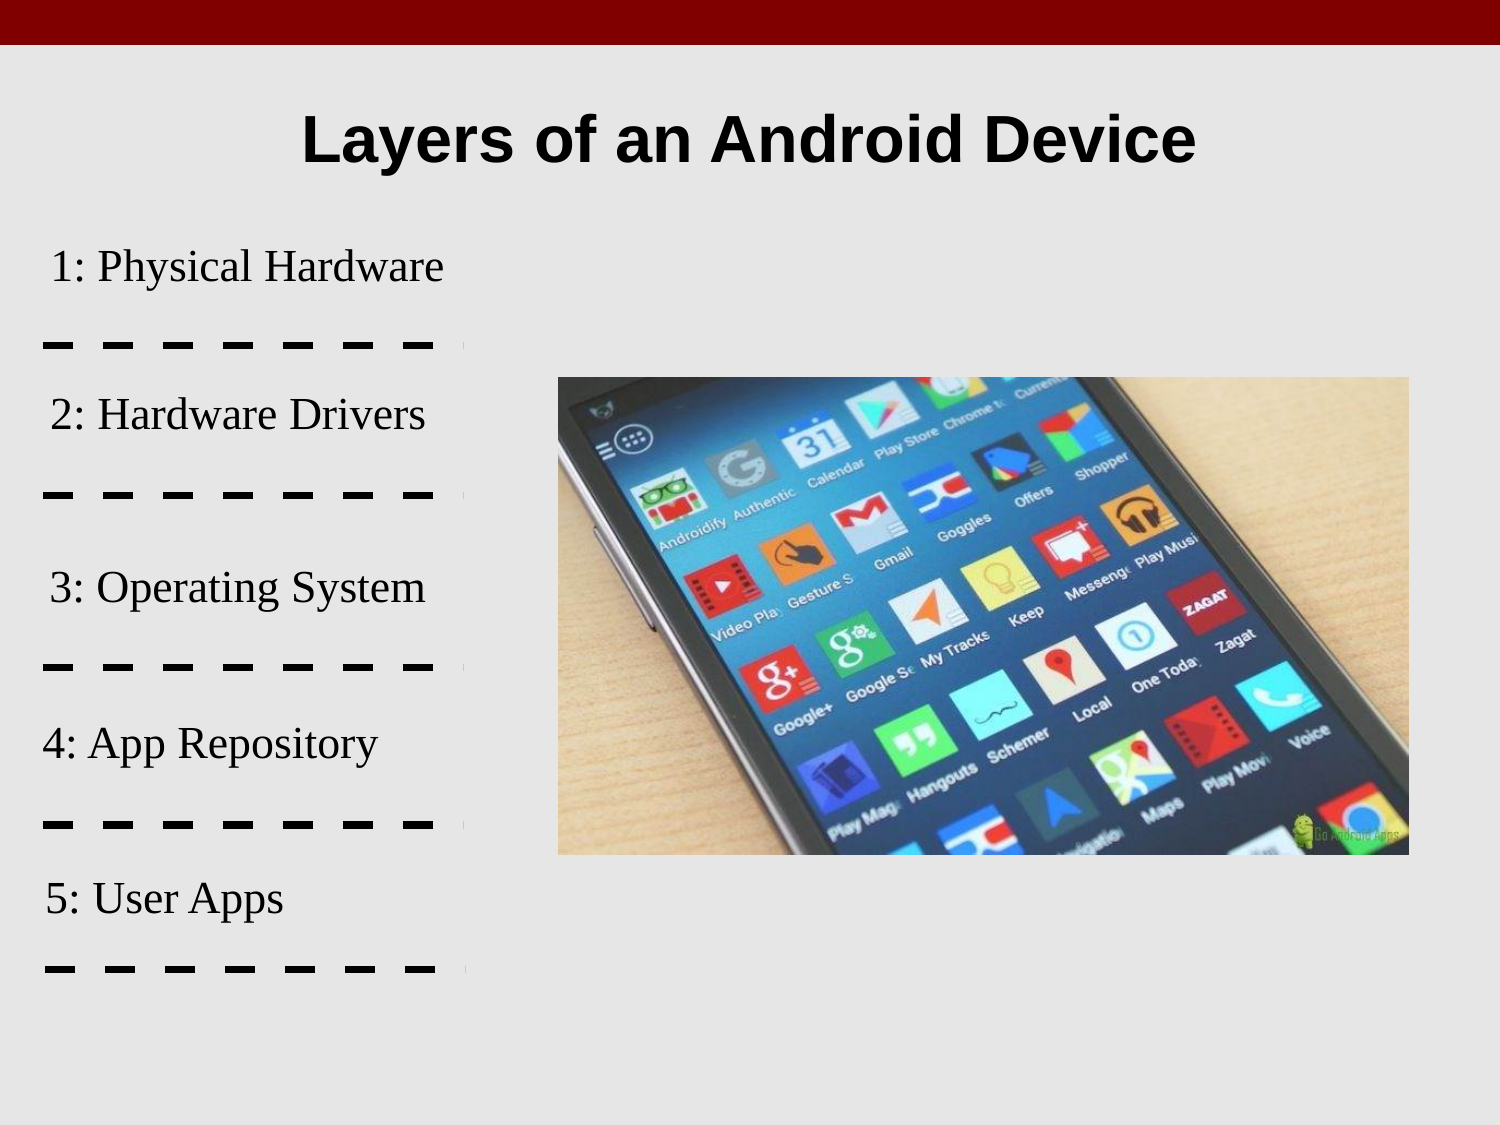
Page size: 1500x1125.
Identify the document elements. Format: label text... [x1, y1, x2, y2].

text_box 3: Operating System [15, 553, 461, 621]
picture [558, 377, 1409, 855]
text_box 2: Hardware Drivers [19, 381, 457, 458]
text_box 4: App Repository [19, 710, 402, 778]
text_box 1: Physical Hardware [15, 232, 481, 300]
title Layers of an Android Device [75, 45, 1425, 234]
text_box 5: User Apps [15, 865, 315, 933]
